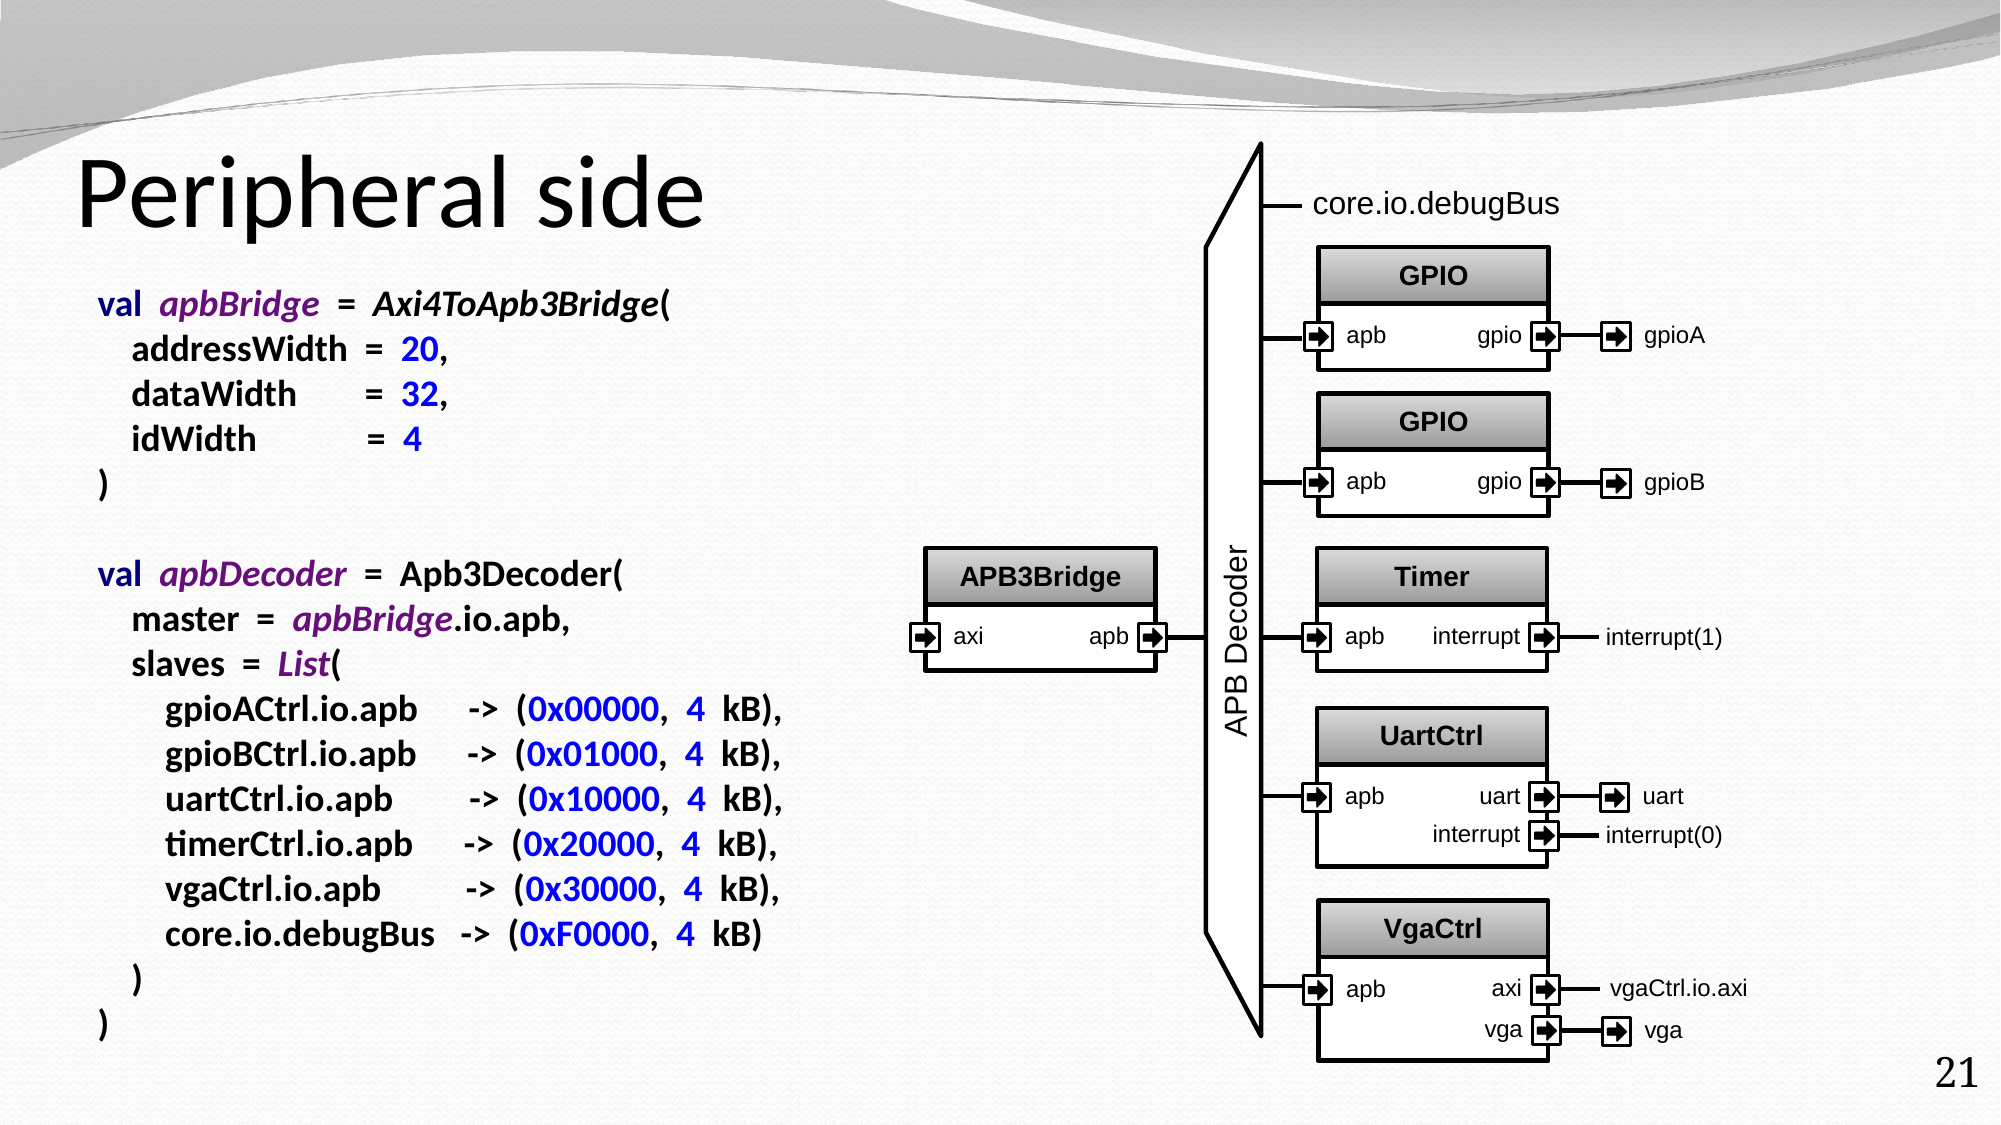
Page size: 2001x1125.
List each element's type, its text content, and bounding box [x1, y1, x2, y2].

title Peripheral side [75, 60, 1426, 248]
text_box val apbBridge = Axi4ToApb3Bridge( addressWidth = 20, dataWidth = 32, idWidth = 4 ) val apbDecoder = Apb3Decoder( master = apbBridge.io.apb, slaves = List( gpioACtrl.io.apb -> (0x00000, 4 kB), gpioBCtrl.io.apb -> (0x01000, 4 kB), uartCtrl.io.apb -> (0x10000, 4 kB), timerCtrl.io.apb -> (0x20000, 4 kB), vgaCtrl.io.apb -> (0x30000, 4 kB), core.io.debugBus -> (0xF0000, 4 kB) ) ) [82, 271, 800, 1125]
text_box <numéro> [1813, 1042, 1981, 1103]
picture [0, 0, 2001, 1125]
